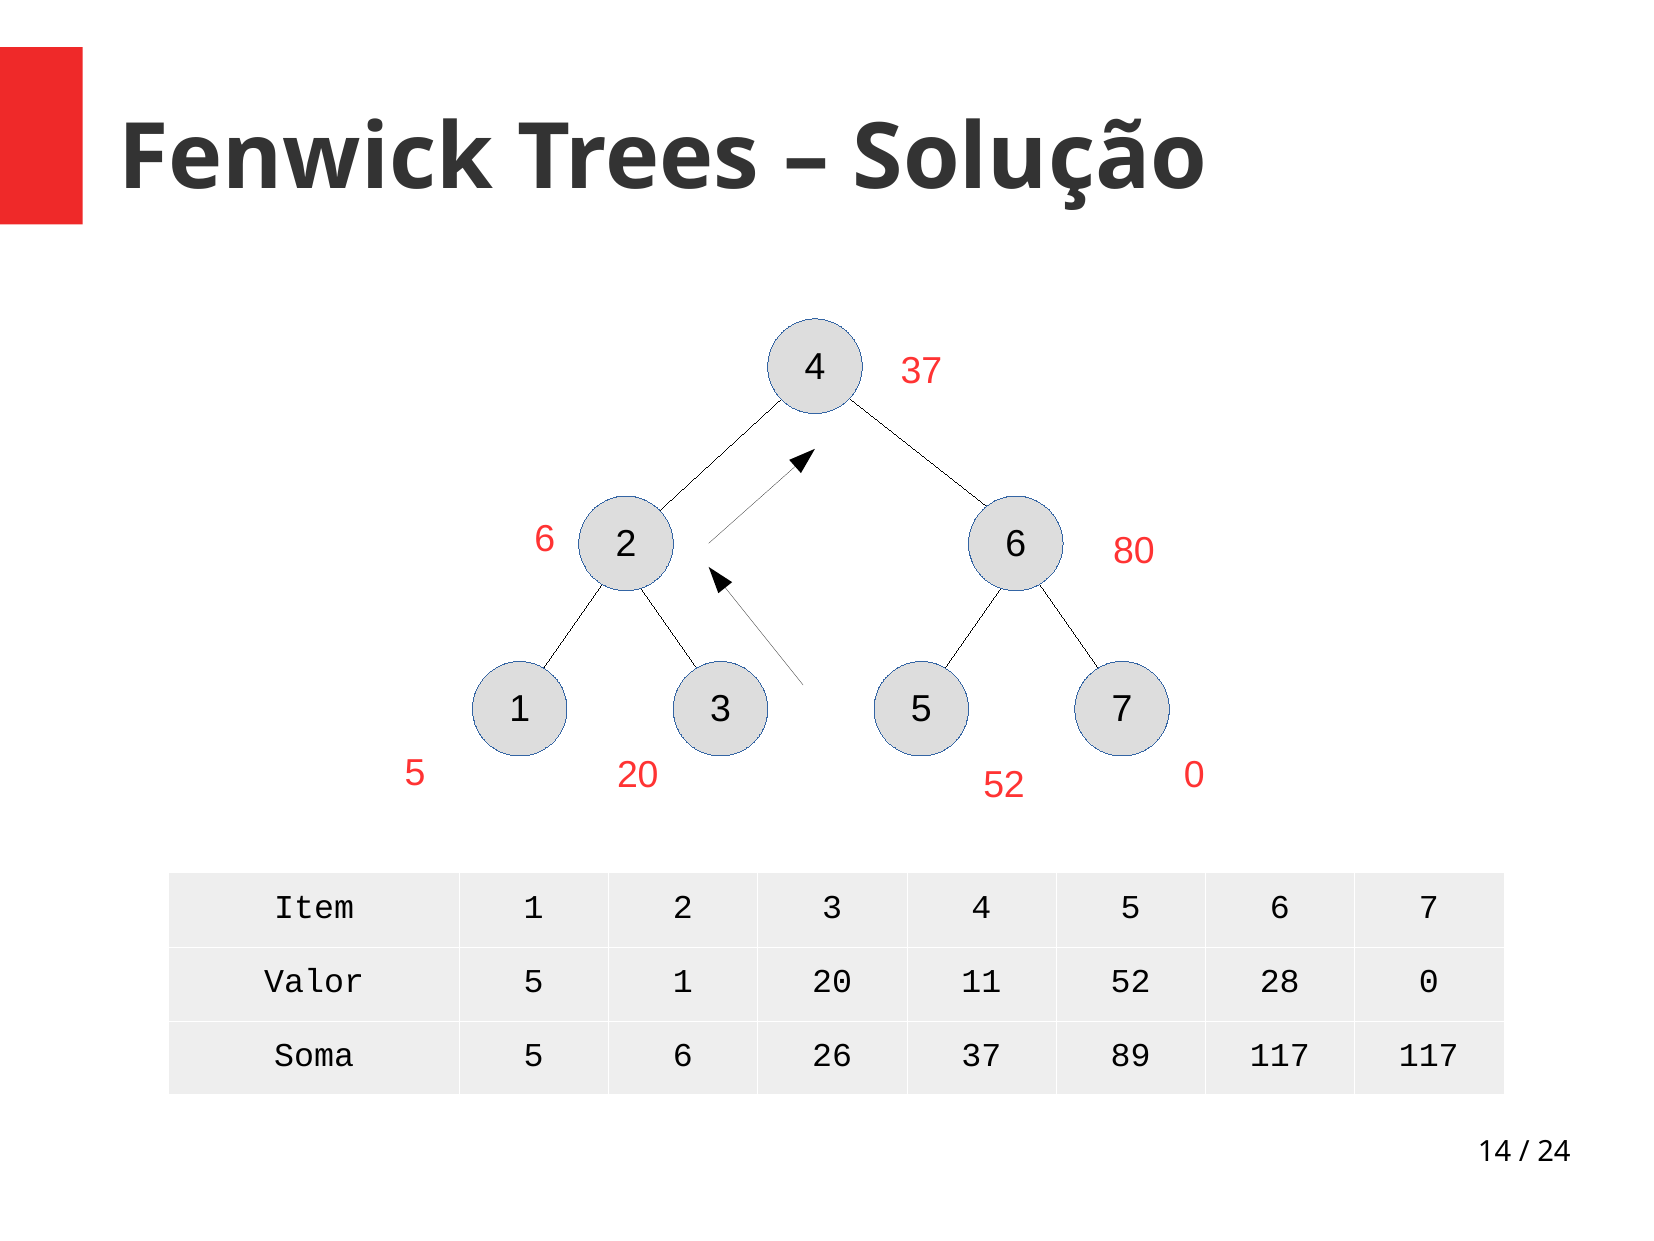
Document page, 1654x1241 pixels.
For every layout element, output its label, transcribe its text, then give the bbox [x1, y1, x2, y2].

table_cell 1 [609, 948, 757, 1021]
text_box 37 [885, 342, 969, 400]
table_cell 11 [908, 948, 1056, 1021]
table_cell Soma [169, 1022, 459, 1094]
table_header 7 [1355, 873, 1504, 947]
table_header 5 [1057, 873, 1205, 947]
table_cell 117 [1206, 1022, 1354, 1094]
text_box 80 [1098, 521, 1182, 579]
table_cell Valor [169, 948, 459, 1021]
table_header 1 [460, 873, 608, 947]
text_box 5 [389, 744, 473, 801]
text_box 4 [767, 318, 863, 414]
text_box 20 [602, 746, 686, 804]
table_header 4 [908, 873, 1056, 947]
table_header Item [169, 873, 459, 947]
table_cell 26 [758, 1022, 907, 1094]
table_cell 37 [908, 1022, 1056, 1094]
text_box 0 [1169, 746, 1252, 804]
text_box 52 [968, 755, 1052, 813]
text_box 1 [472, 661, 567, 756]
text_box 7 [1074, 661, 1170, 756]
table_header 2 [609, 873, 757, 947]
table_cell 89 [1057, 1022, 1205, 1094]
table_cell 0 [1355, 948, 1504, 1021]
text_box 6 [968, 496, 1064, 591]
text_box 3 [673, 661, 768, 756]
table_cell 5 [460, 1022, 608, 1094]
text_box 2 [585, 496, 674, 591]
table_cell 6 [609, 1022, 757, 1094]
table_cell 5 [460, 948, 608, 1021]
table_cell 28 [1206, 948, 1354, 1021]
table_cell 117 [1355, 1022, 1504, 1094]
table_header 6 [1206, 873, 1354, 947]
title Fenwick Trees – Solução [118, 49, 1571, 257]
table_cell 20 [758, 948, 907, 1021]
table_cell 52 [1057, 948, 1205, 1021]
text_box 6 [519, 510, 603, 567]
table_header 3 [758, 873, 907, 947]
text_box 5 [874, 661, 969, 756]
